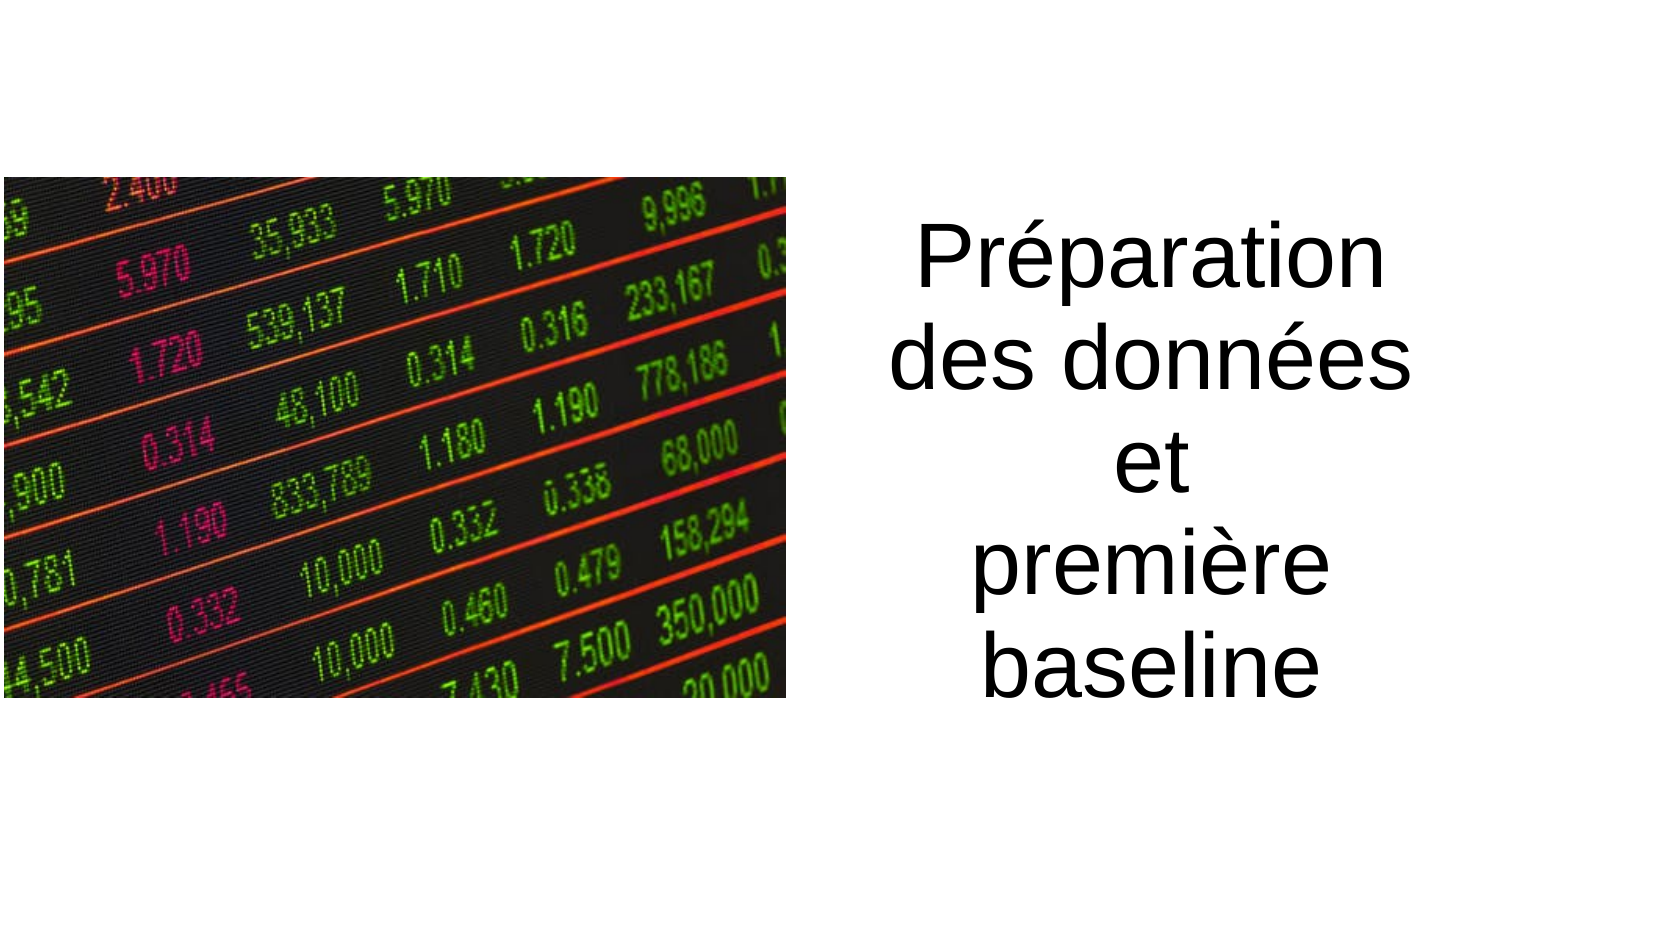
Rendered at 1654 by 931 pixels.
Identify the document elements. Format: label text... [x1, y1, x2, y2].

title Préparation des données et première baseline [832, 204, 1471, 717]
picture [4, 177, 786, 698]
